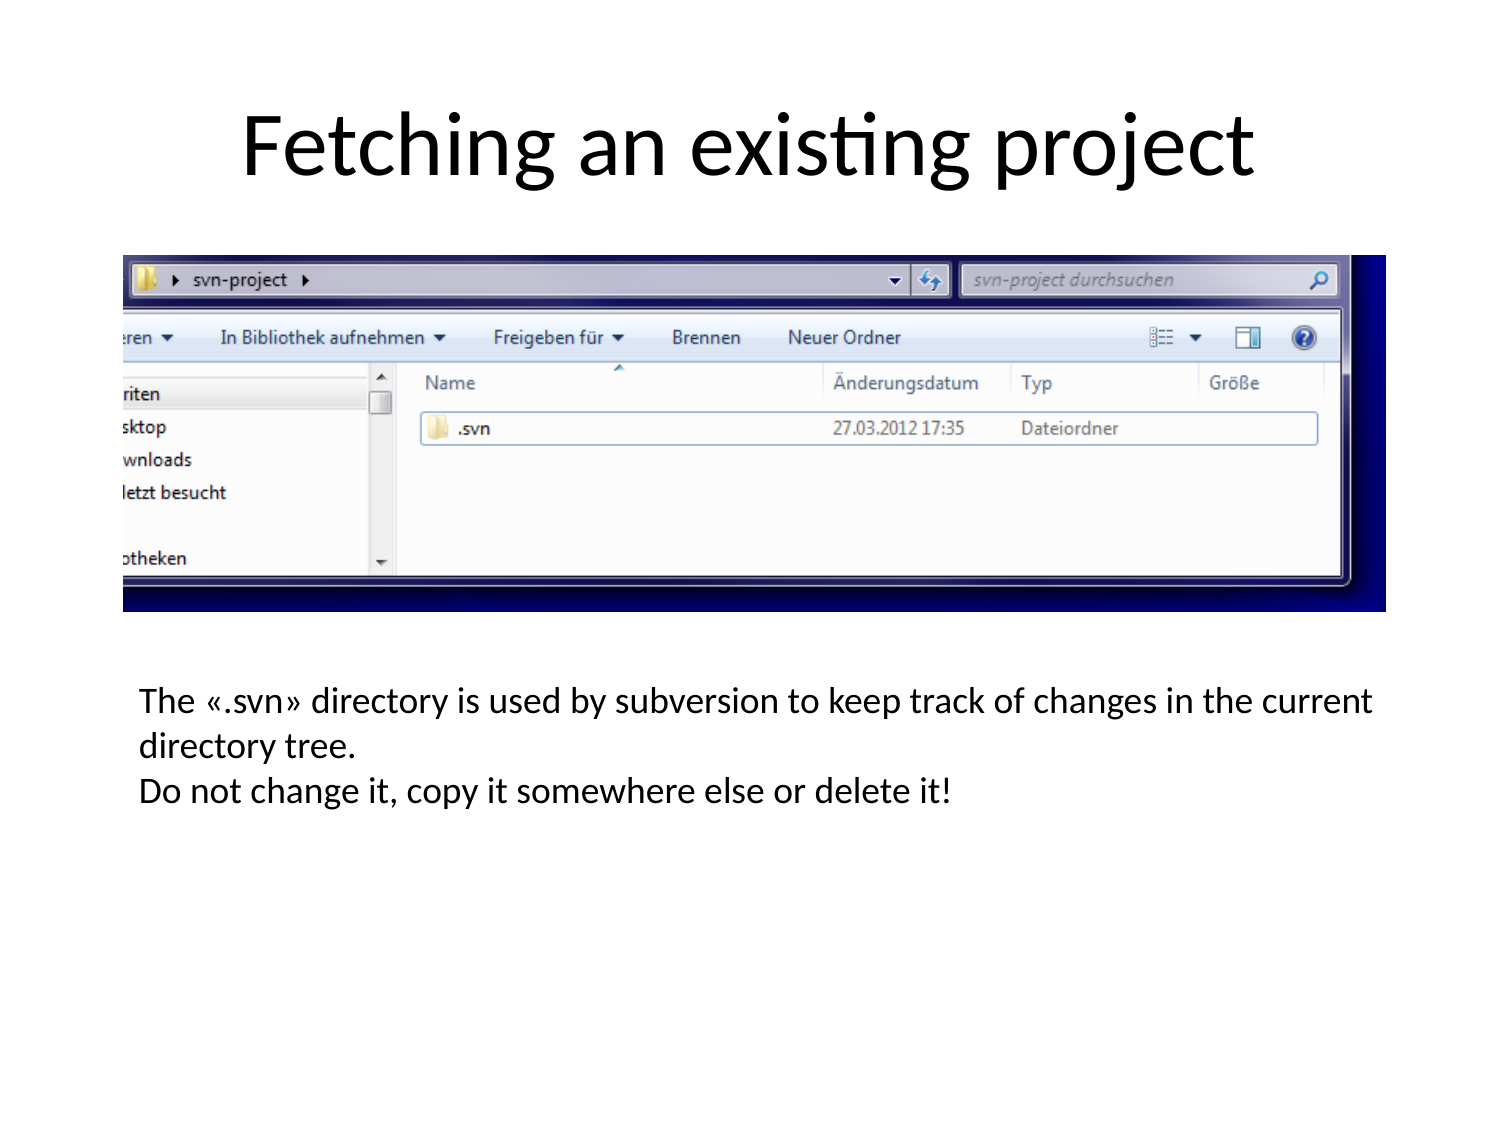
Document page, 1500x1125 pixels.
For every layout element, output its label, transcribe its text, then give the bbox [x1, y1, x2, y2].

title Fetching an existing project [75, 45, 1426, 233]
text_box The «.svn» directory is used by subversion to keep track of changes in the current directory tree. Do not change it, copy it somewhere else or delete it! [123, 668, 1400, 819]
picture [123, 255, 1386, 612]
